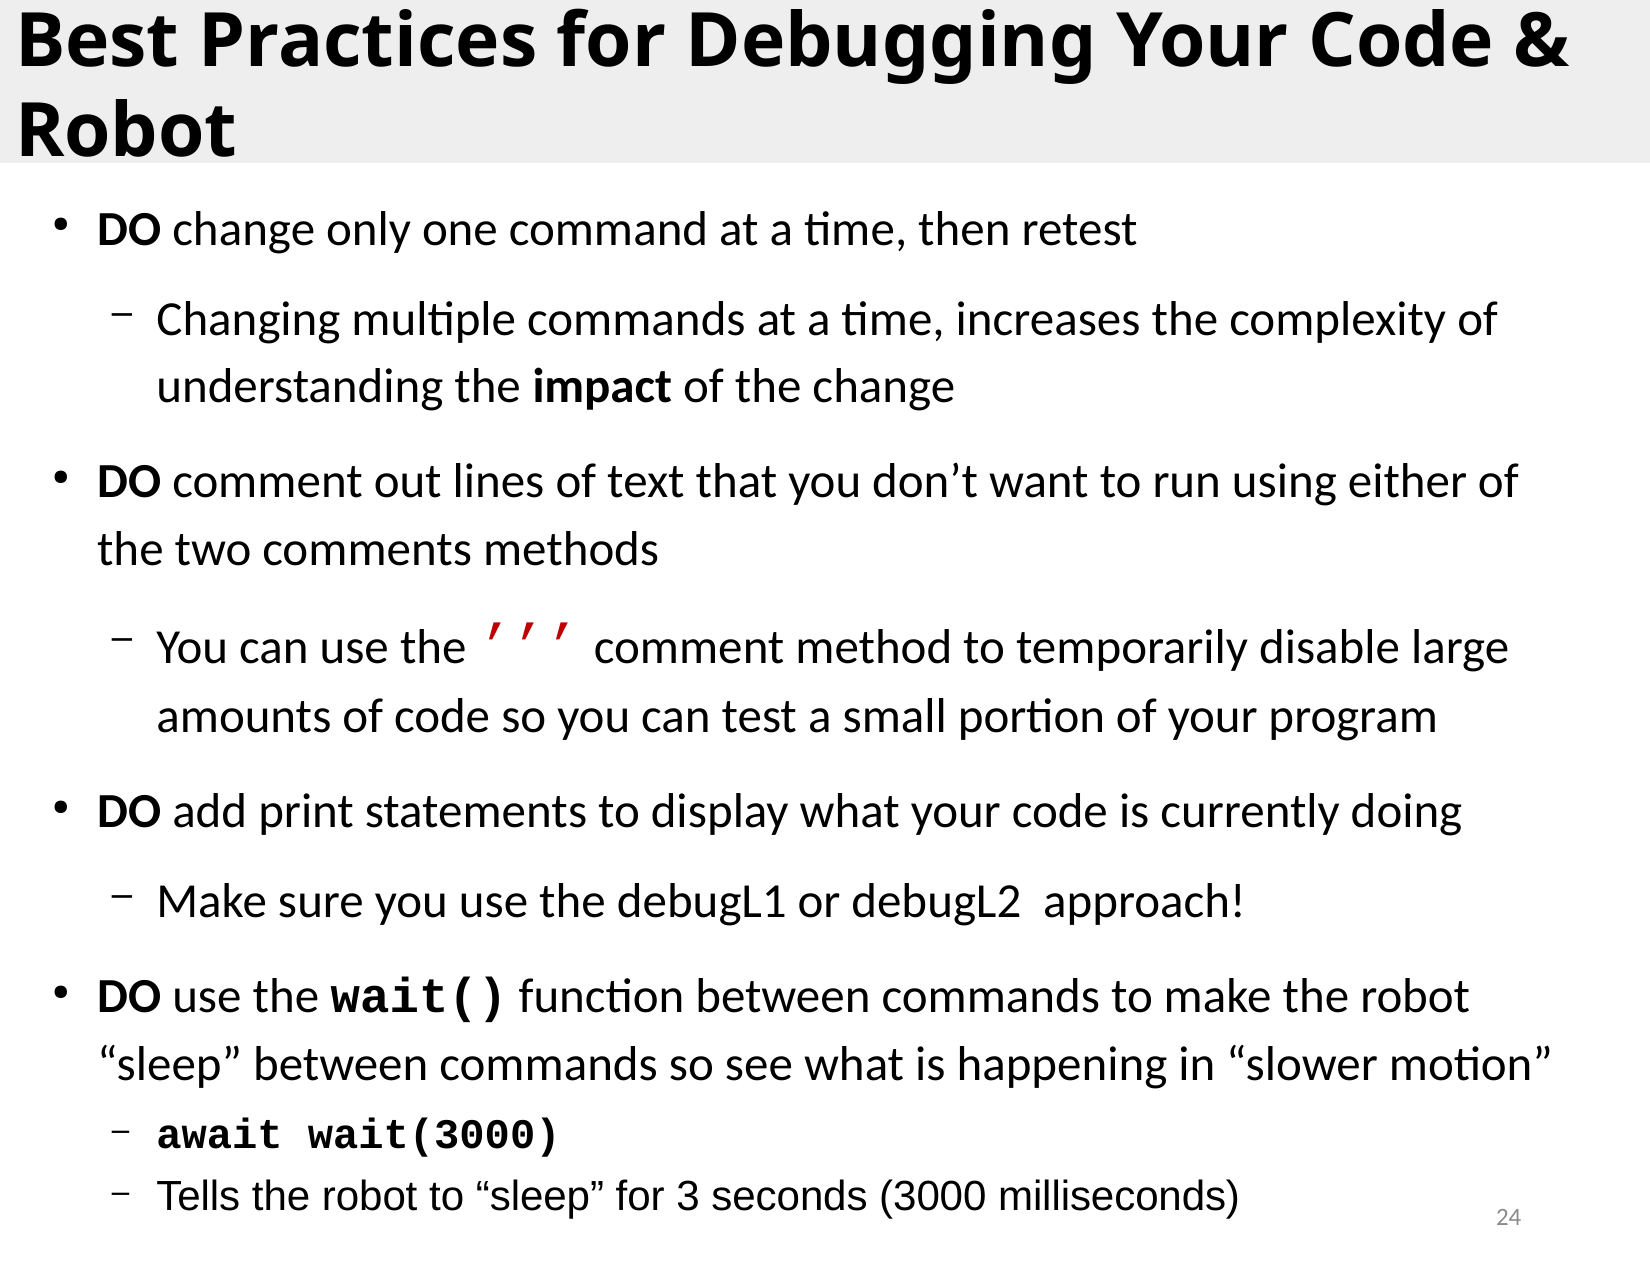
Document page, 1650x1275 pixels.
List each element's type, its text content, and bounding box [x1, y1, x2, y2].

list DO change only one command at a time, then retest Changing multiple commands at a time, increases the complexity of understanding the impact of the change DO comment out lines of text that you don’t want to run using either of the two comments methods You can use the ’’’ comment method to temporarily disable large amounts of code so you can test a small portion of your program DO add print statements to display what your code is currently doing Make sure you use the debugL1 or debugL2 approach! DO use the wait() function between commands to make the robot “sleep” between commands so see what is happening in “slower motion” await wait(3000) Tells the robot to “sleep” for 3 seconds (3000 milliseconds) [37, 187, 1576, 1238]
title Best Practices for Debugging Your Code & Robot [0, 0, 1650, 163]
